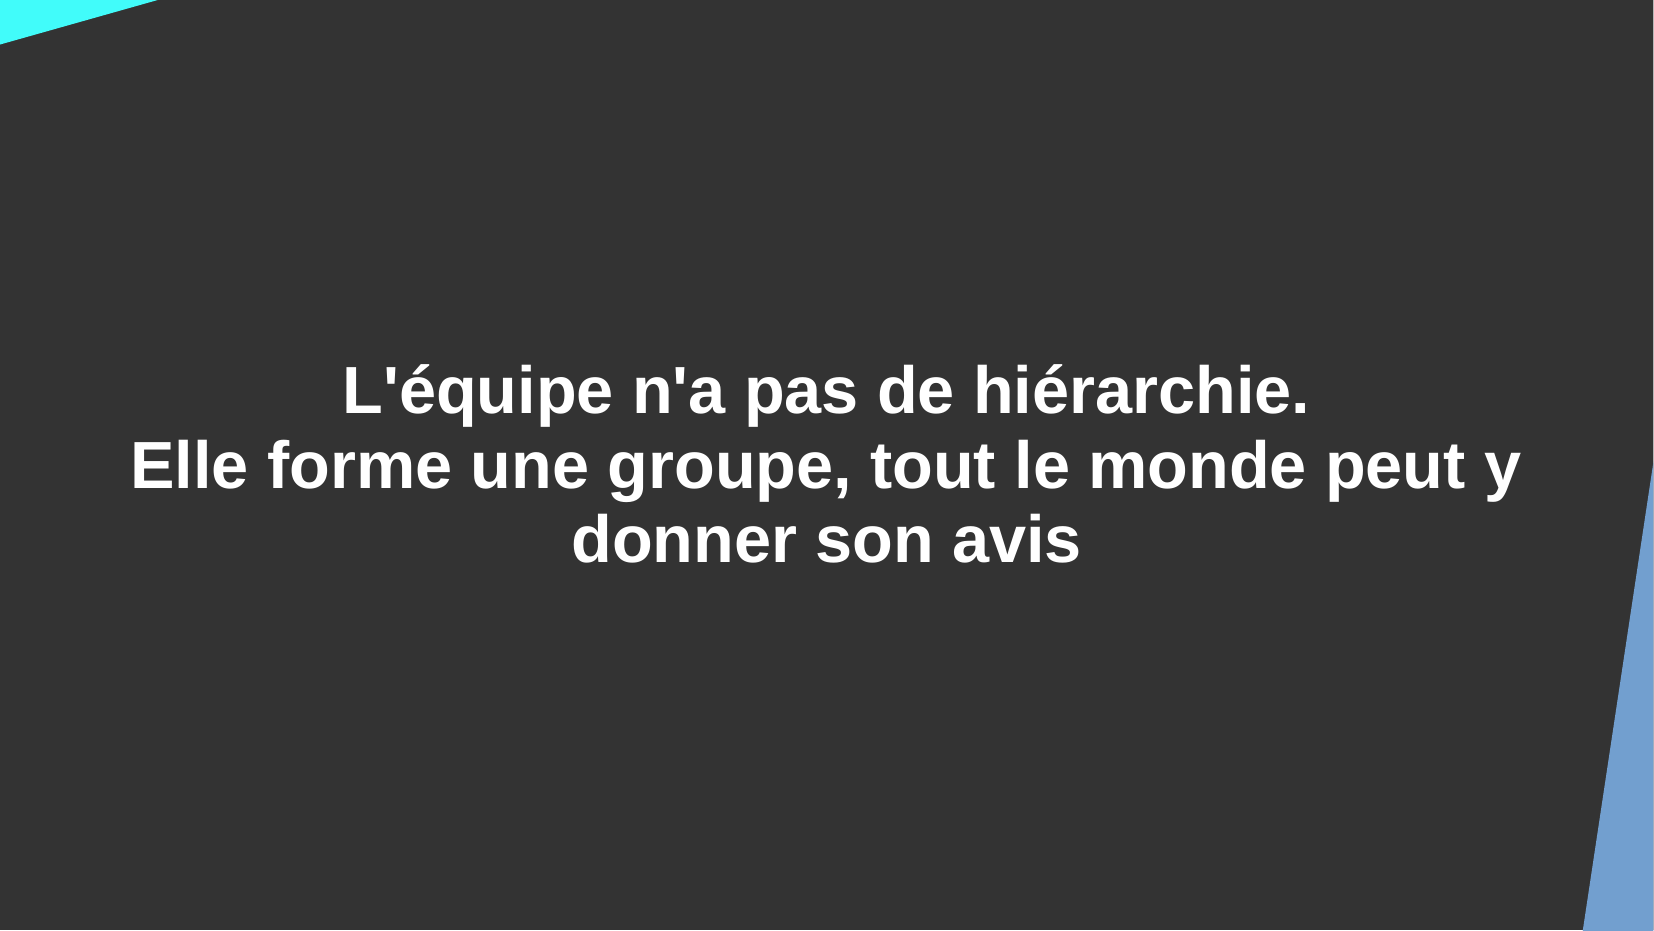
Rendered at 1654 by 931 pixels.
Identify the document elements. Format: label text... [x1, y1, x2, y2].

title L'équipe n'a pas de hiérarchie. Elle forme une groupe, tout le monde peut y donner son avis [31, 352, 1622, 578]
text_box [0, 0, 158, 45]
text_box [1582, 458, 1654, 931]
